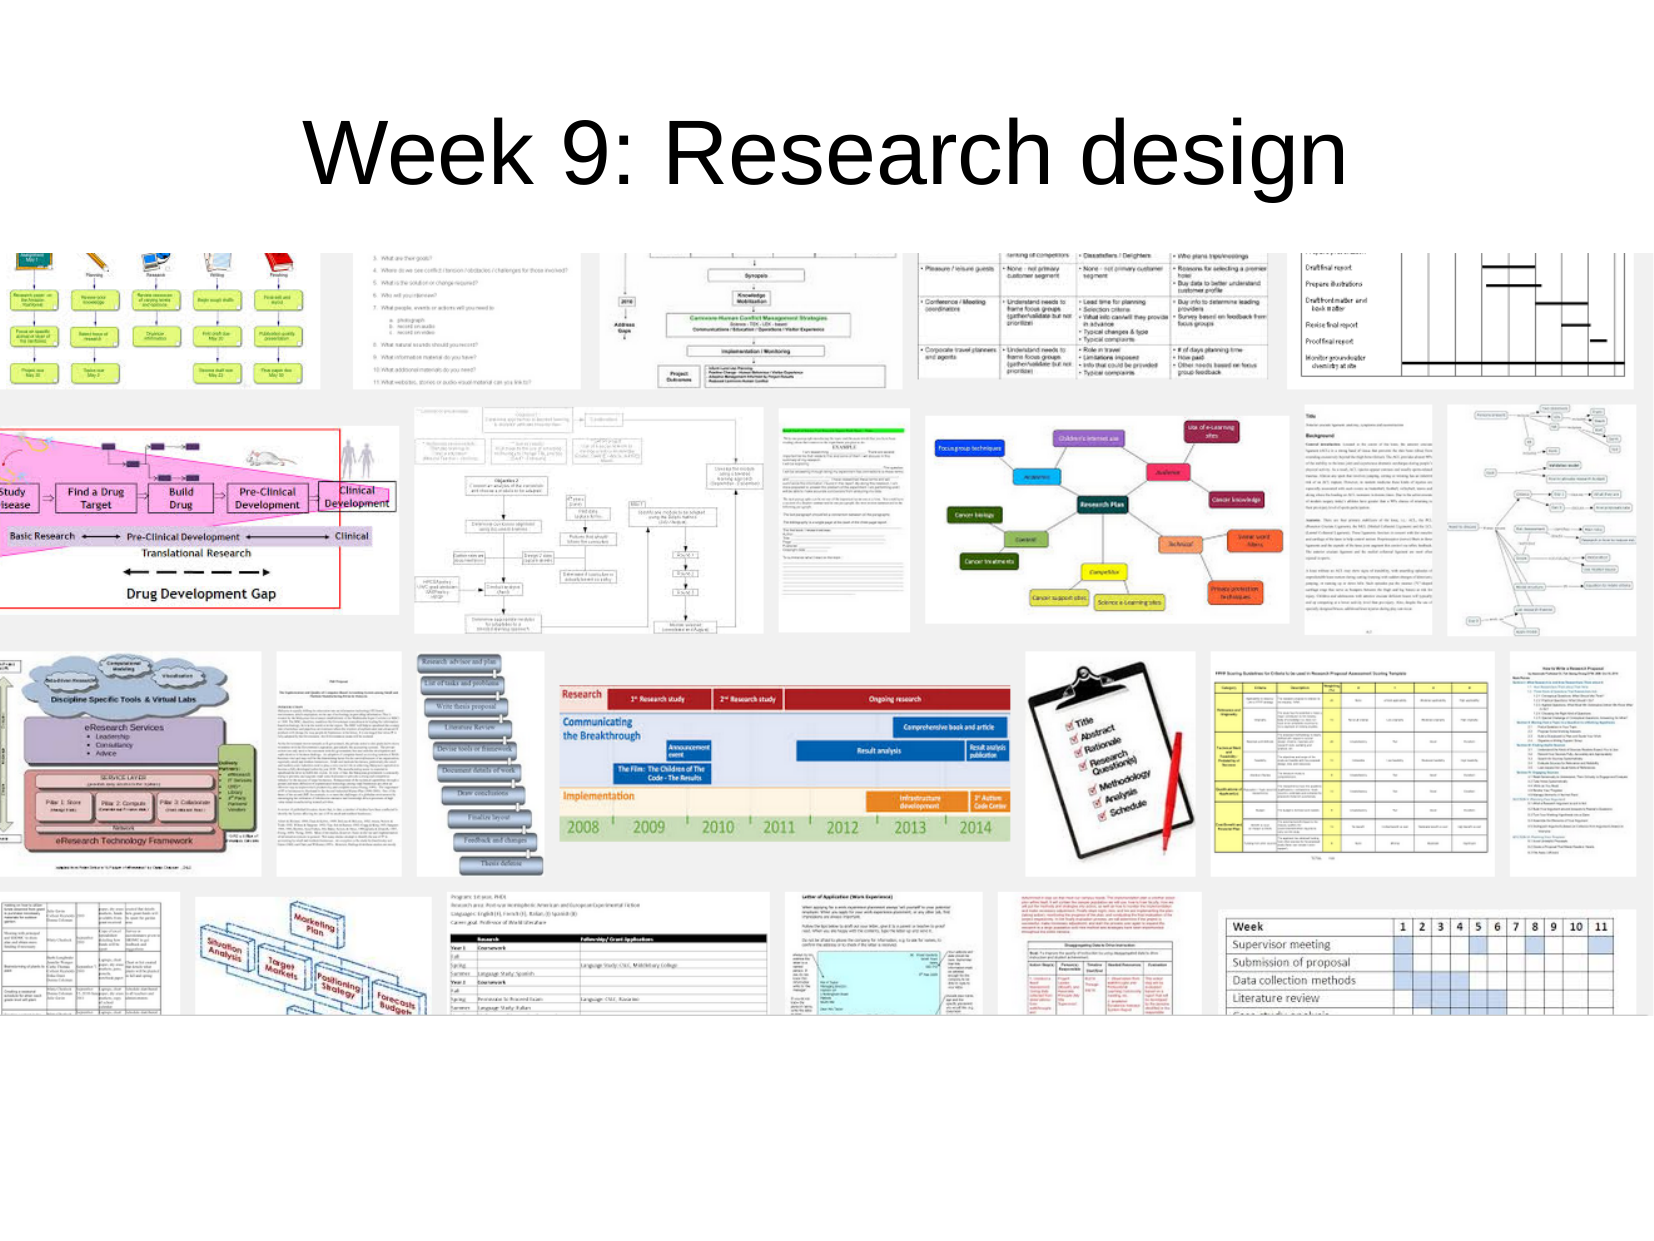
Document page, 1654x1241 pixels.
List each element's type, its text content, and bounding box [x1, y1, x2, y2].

picture [0, 253, 1654, 1016]
title Week 9: Research design [82, 49, 1571, 253]
